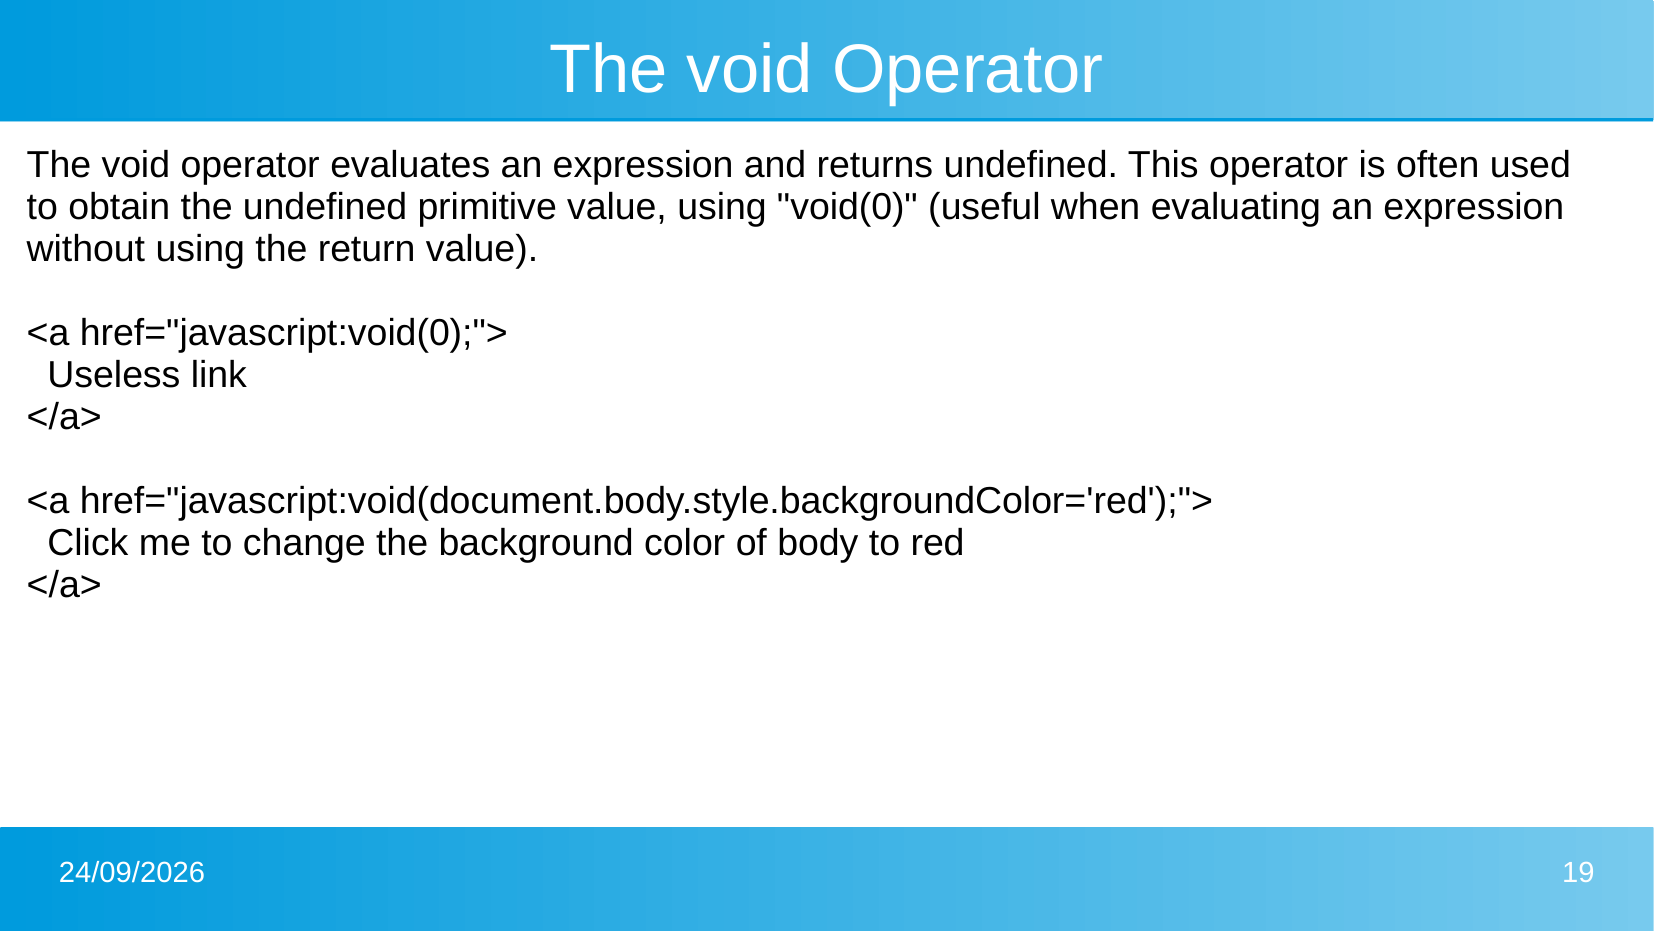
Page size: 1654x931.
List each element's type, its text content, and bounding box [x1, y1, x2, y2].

text_box The void operator evaluates an expression and returns undefined. This operator is often used to obtain the undefined primitive value, using "void(0)" (useful when evaluating an expression without using the return value). <a href="javascript:void(0);"> Useless link </a> <a href="javascript:void(document.body.style.backgroundColor='red');"> Click me to change the background color of body to red </a> [11, 135, 1607, 655]
title The void Operator [59, 29, 1595, 108]
